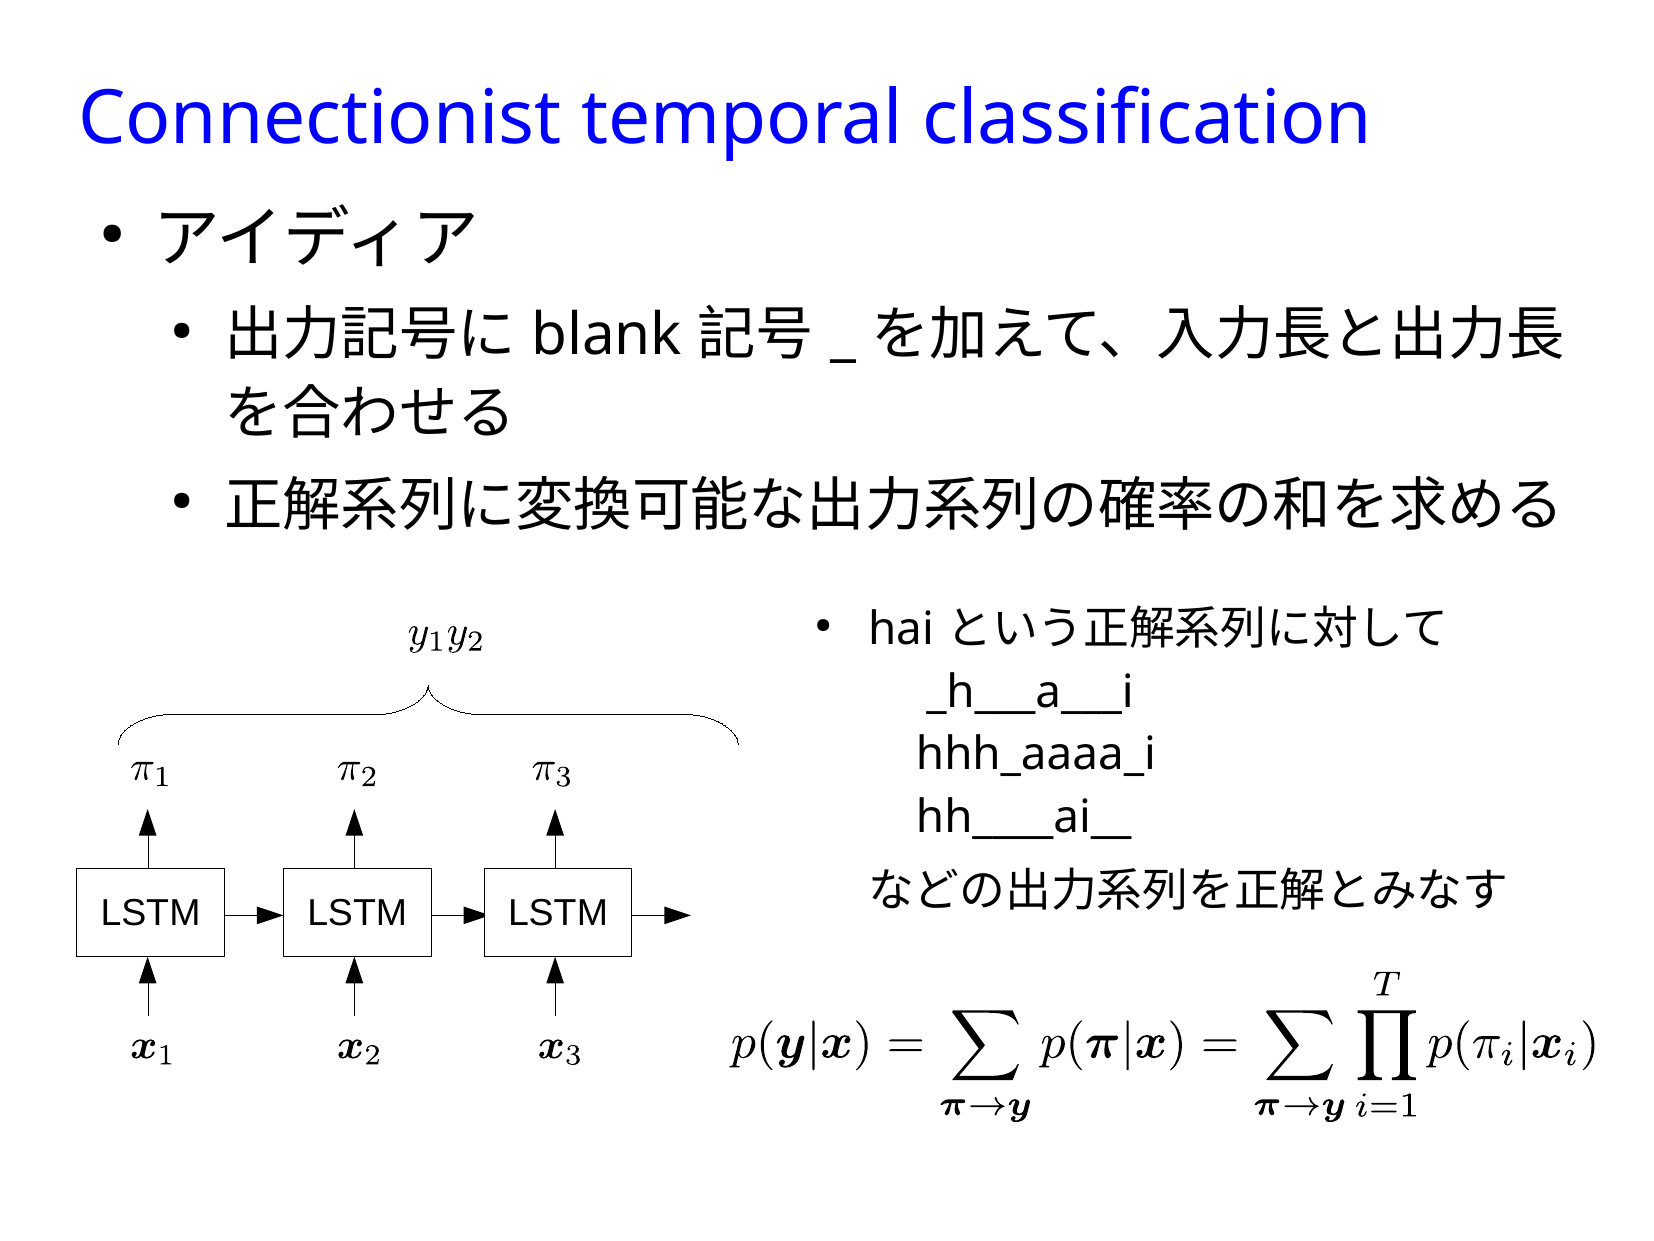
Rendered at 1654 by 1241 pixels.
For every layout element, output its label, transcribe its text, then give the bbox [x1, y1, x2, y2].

list アイディア 出力記号にblank記号_を加えて、入力長と出力長を合わせる 正解系列に変換可能な出力系列の確率の和を求める [82, 189, 1571, 599]
text_box [531, 761, 571, 787]
text_box [407, 625, 482, 653]
title Connectionist temporal classification [78, 51, 1567, 178]
text_box [729, 971, 1595, 1123]
text_box LSTM [484, 868, 632, 957]
text_box [130, 761, 168, 787]
text_box [537, 1039, 580, 1066]
text_box LSTM [283, 868, 432, 957]
text_box LSTM [76, 868, 225, 957]
list haiという正解系列に対して _h___a___i hhh_aaaa_i hh____ai__ などの出力系列を正解とみなす [797, 595, 1595, 971]
text_box [130, 1039, 172, 1065]
text_box [336, 1039, 379, 1065]
text_box [336, 761, 376, 787]
